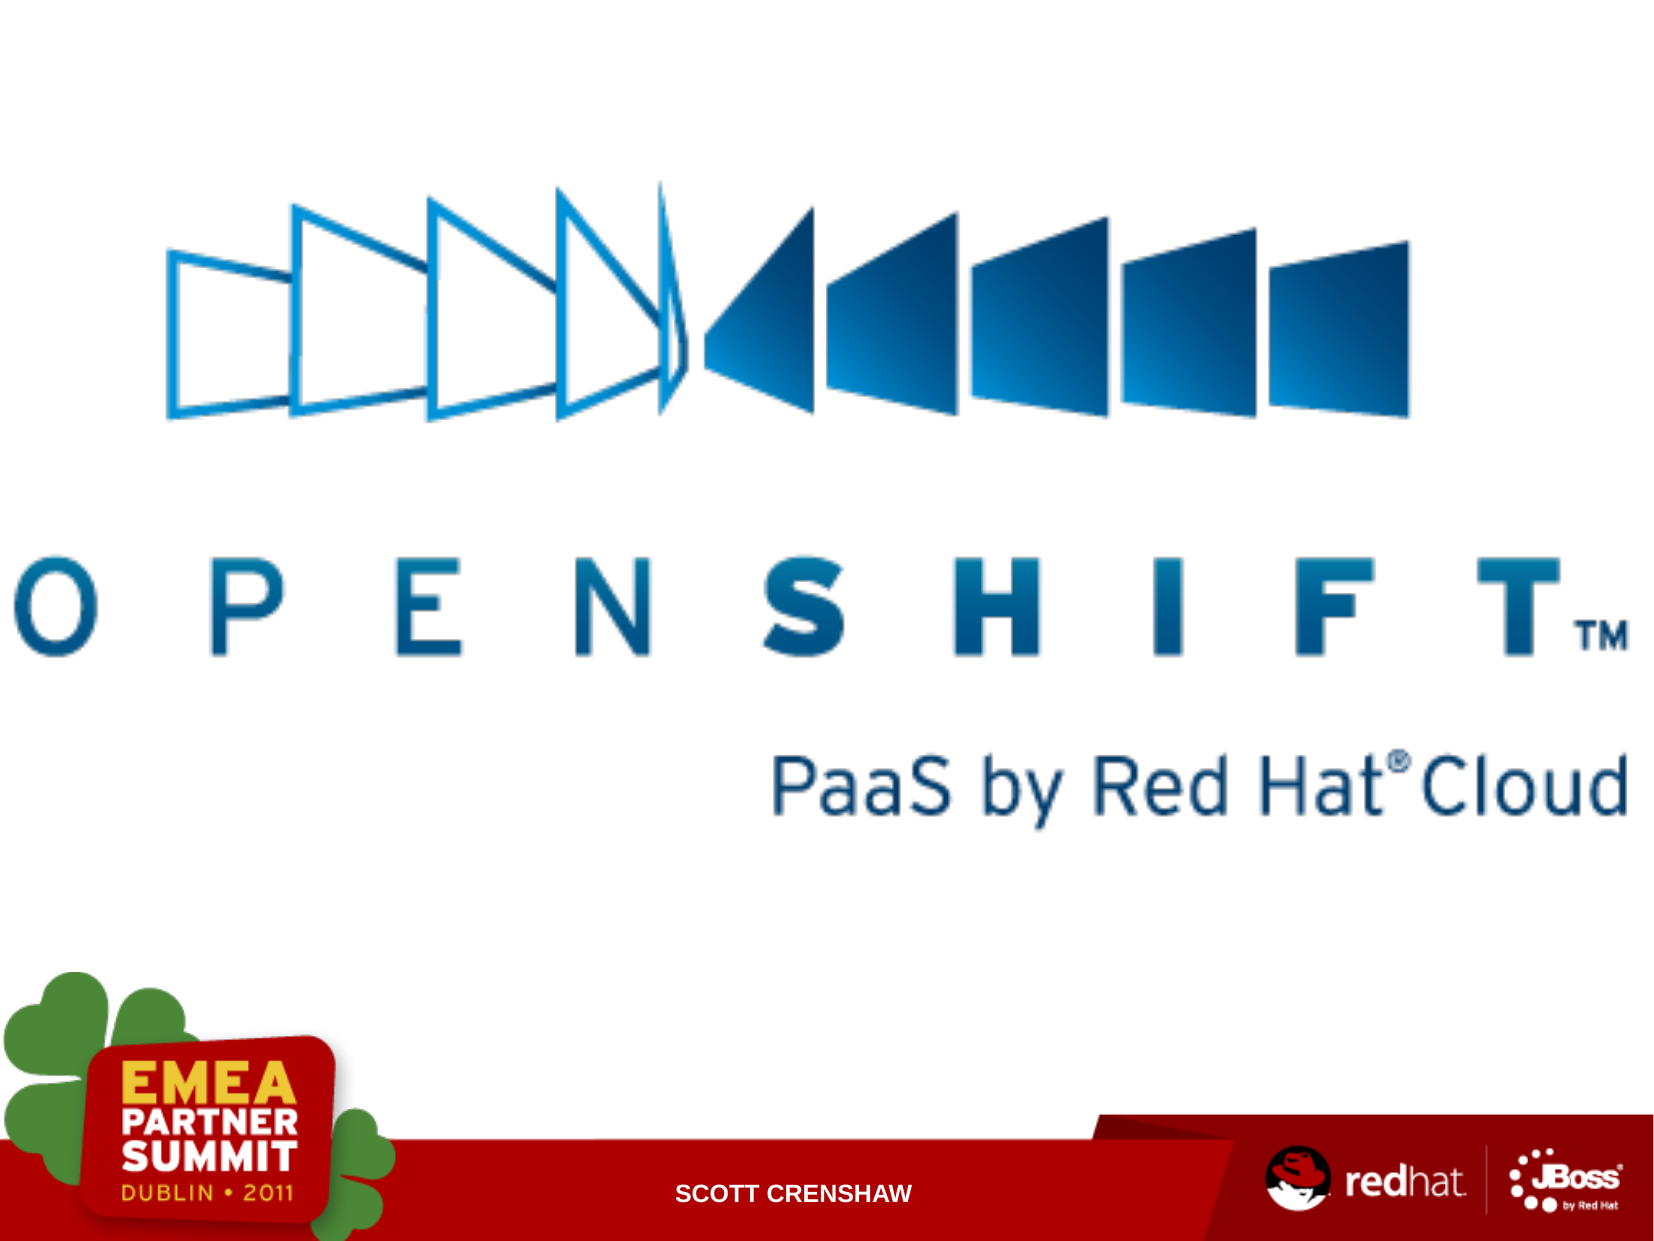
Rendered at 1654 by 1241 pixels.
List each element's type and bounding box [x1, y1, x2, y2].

picture [0, 972, 1654, 1241]
picture [0, 159, 1647, 853]
